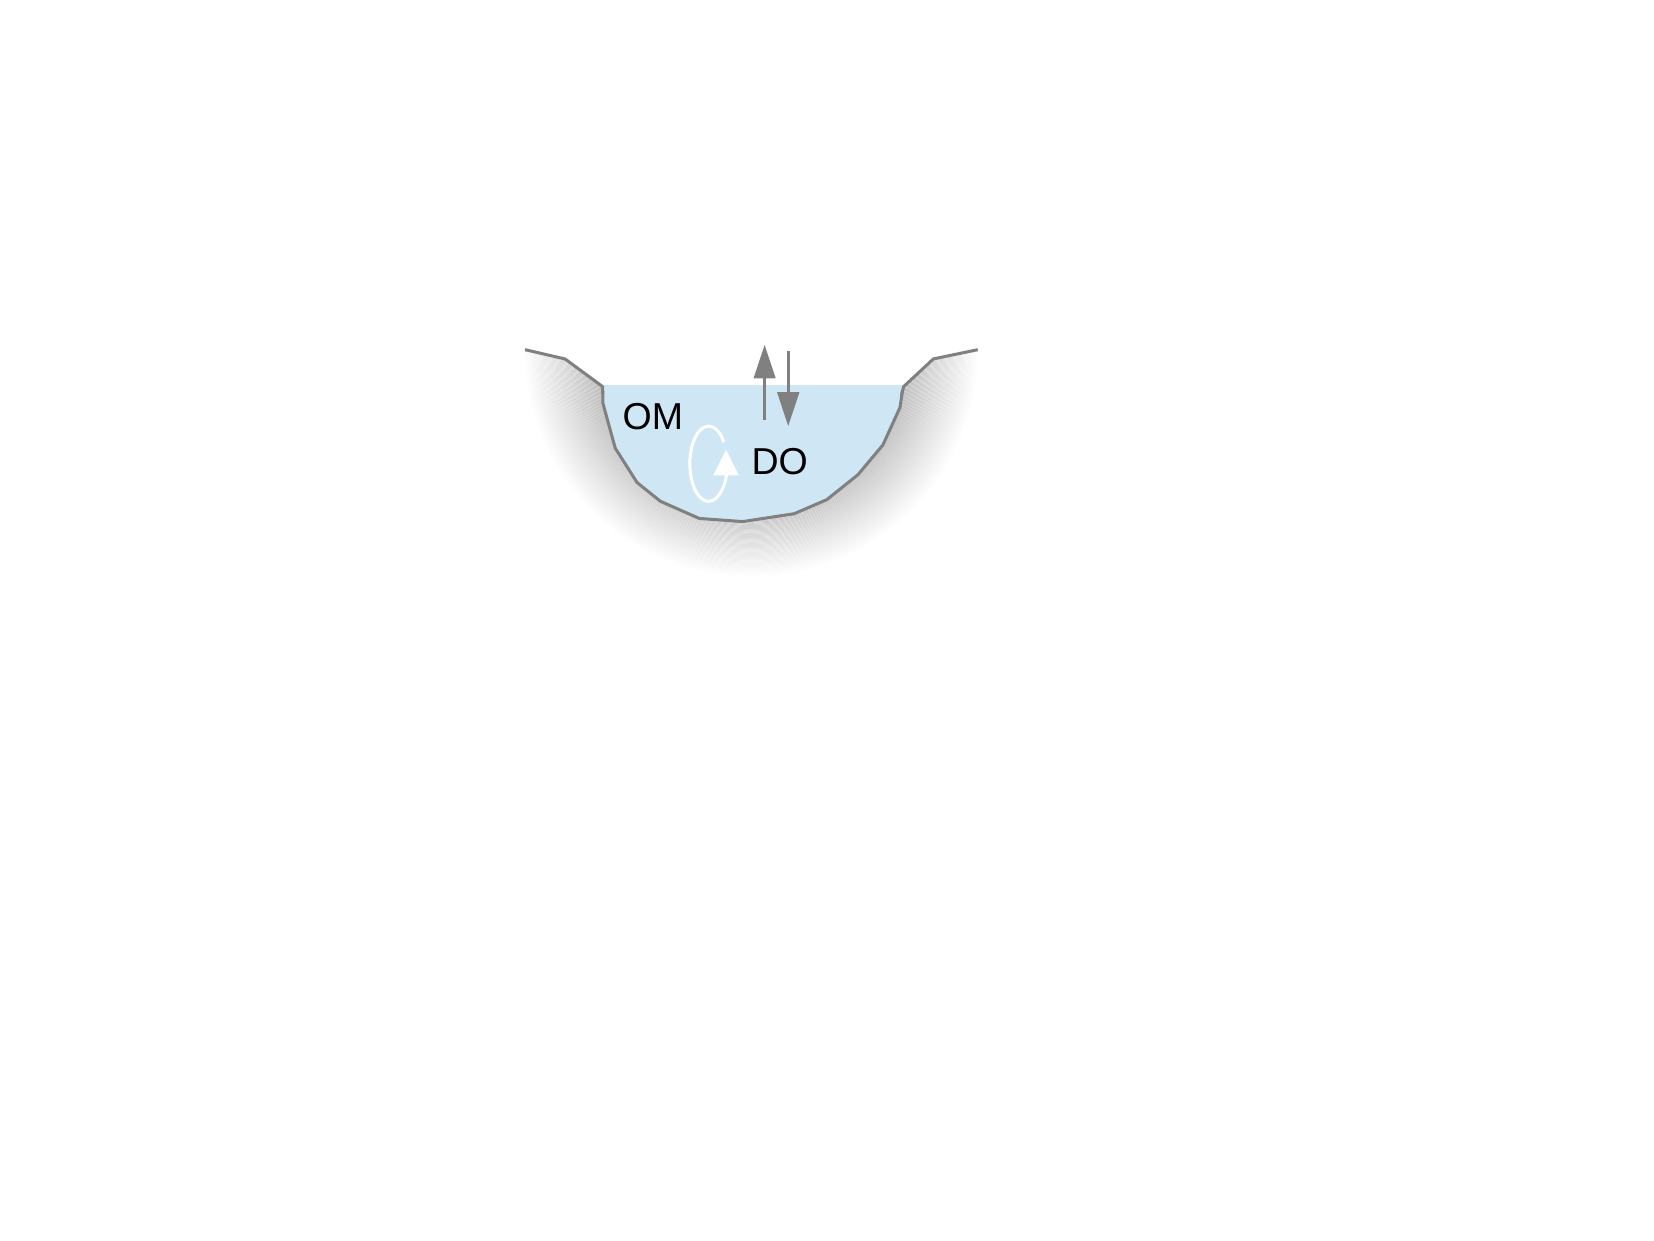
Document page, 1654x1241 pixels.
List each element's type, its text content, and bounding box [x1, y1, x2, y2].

text_box [525, 352, 978, 576]
text_box DO [736, 433, 823, 491]
text_box OM [607, 391, 699, 446]
